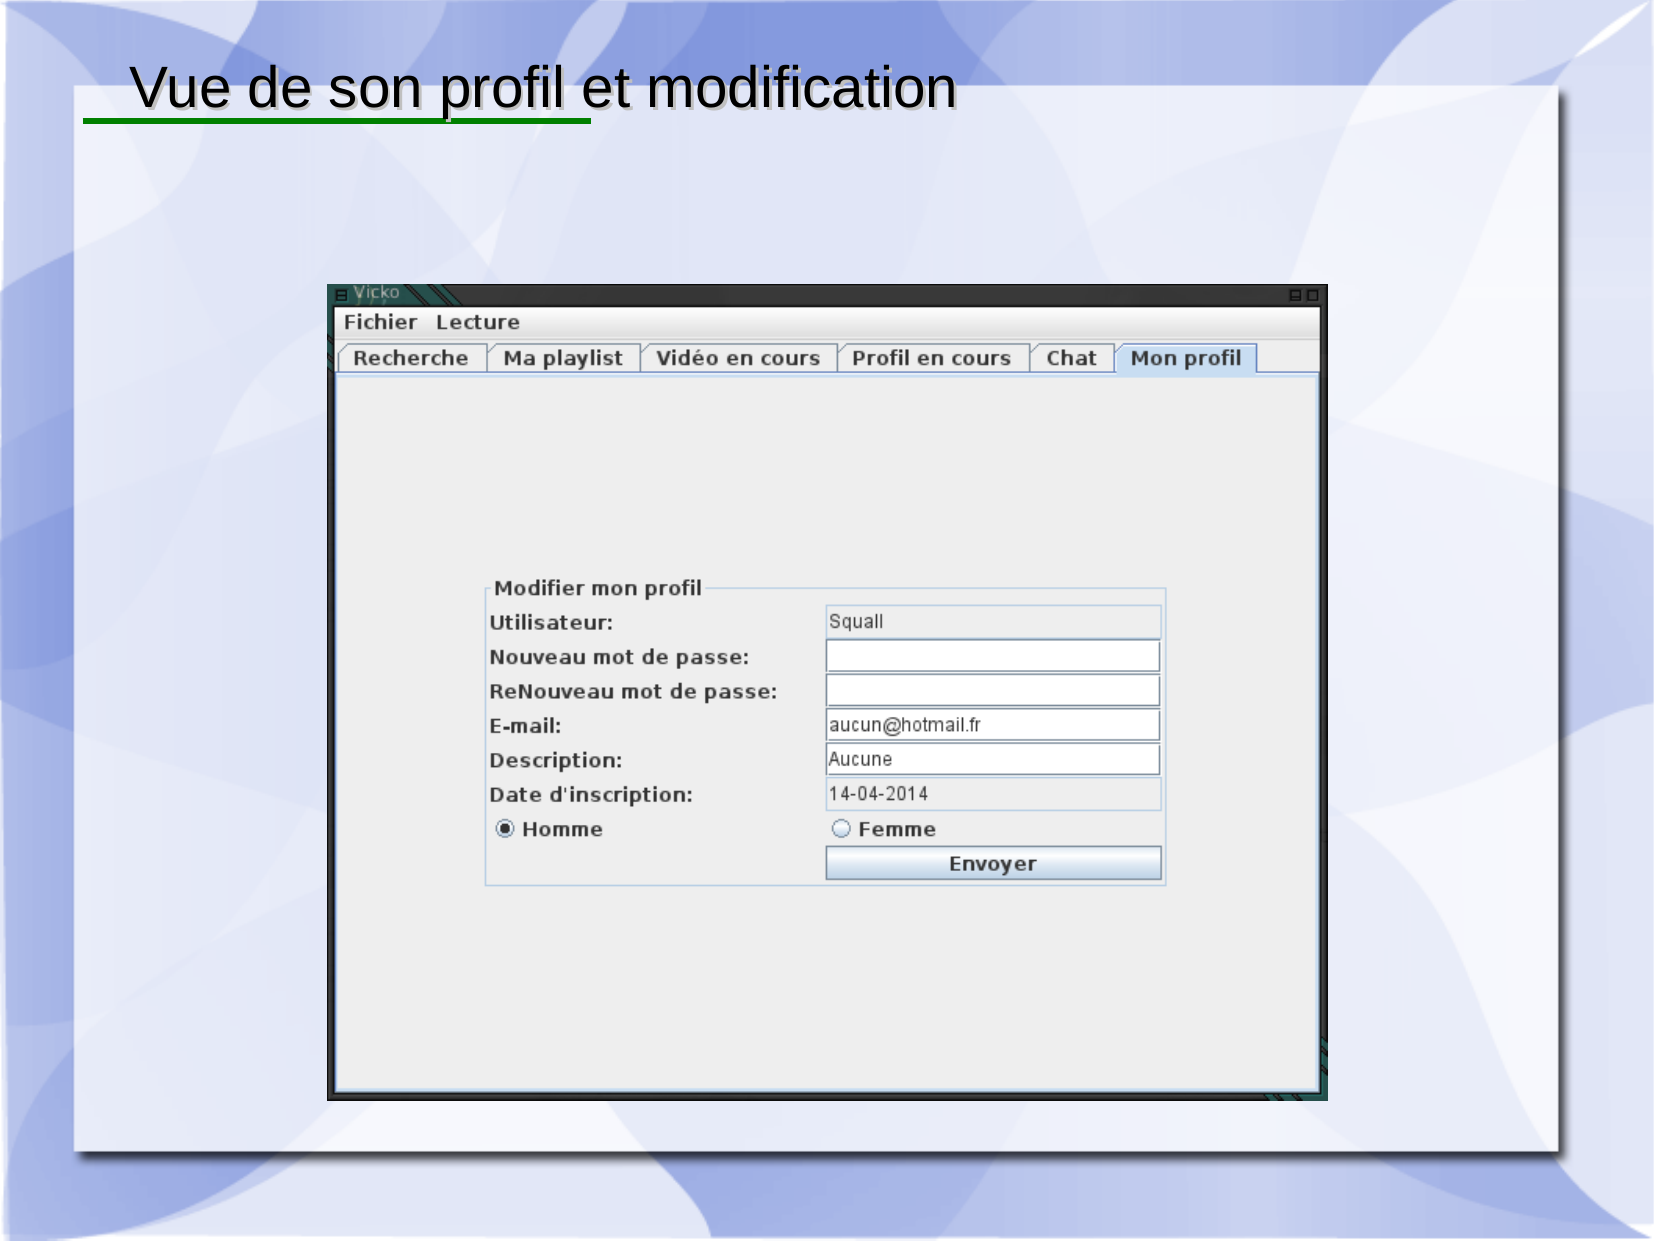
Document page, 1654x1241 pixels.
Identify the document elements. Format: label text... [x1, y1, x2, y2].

picture [0, 0, 1654, 1241]
text_box Vue de son profil et modification [115, 47, 1028, 128]
